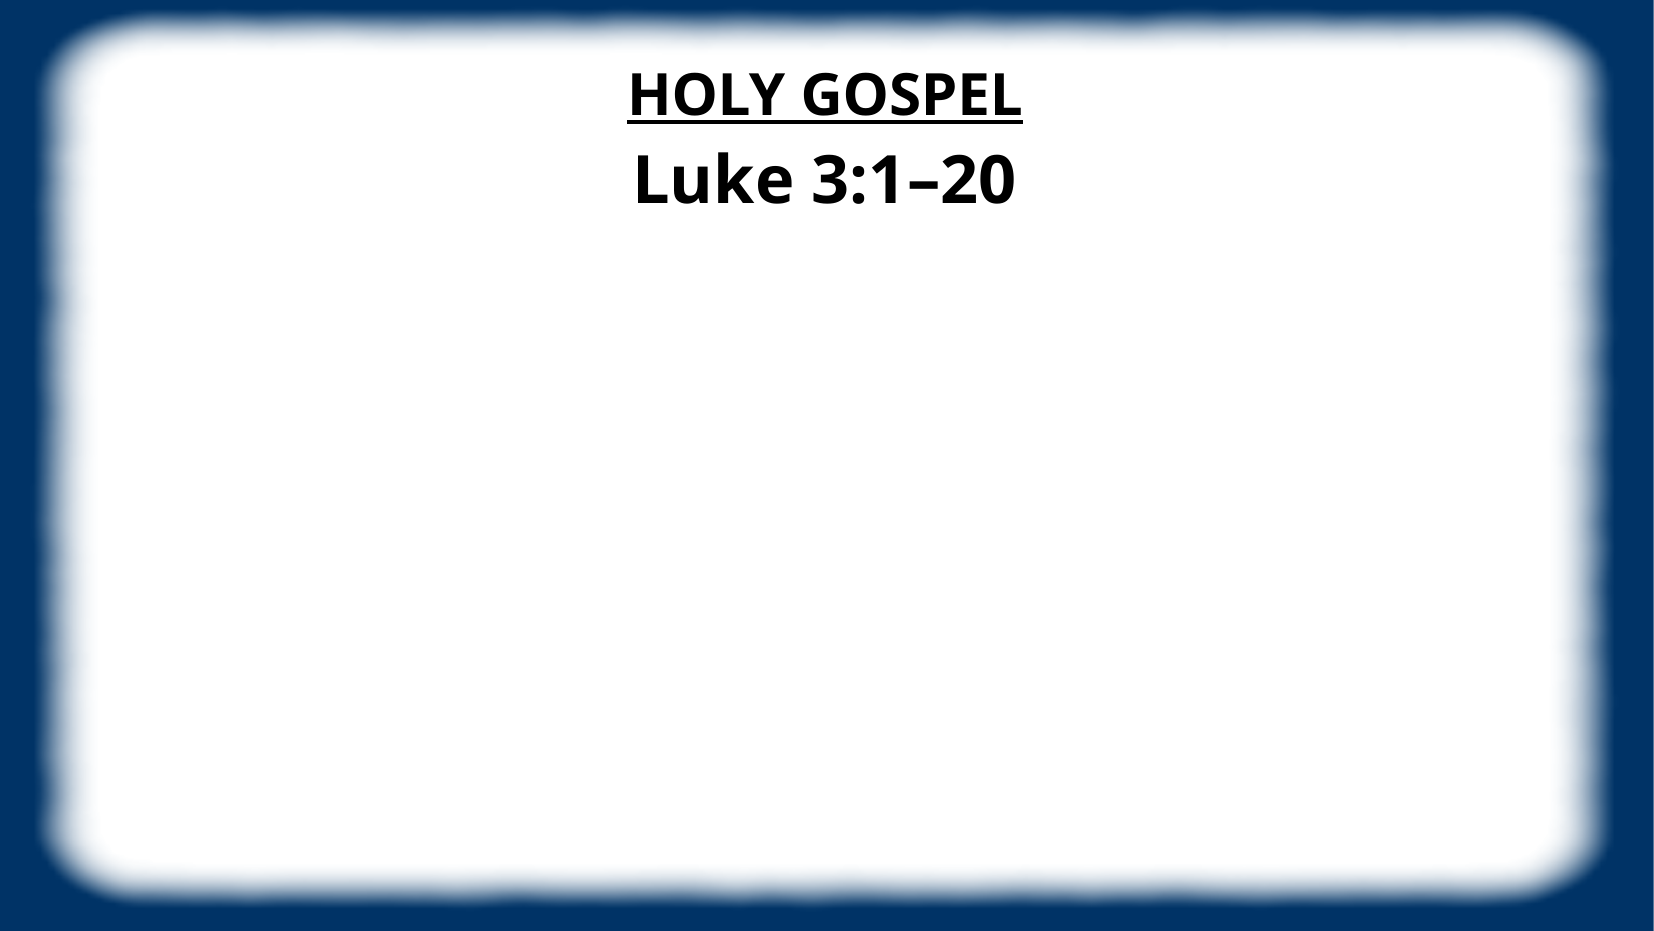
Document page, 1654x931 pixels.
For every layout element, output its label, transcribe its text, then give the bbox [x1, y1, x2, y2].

text_box HOLY GOSPEL Luke 3:1–20 [90, 45, 1561, 227]
picture [0, 0, 1654, 931]
